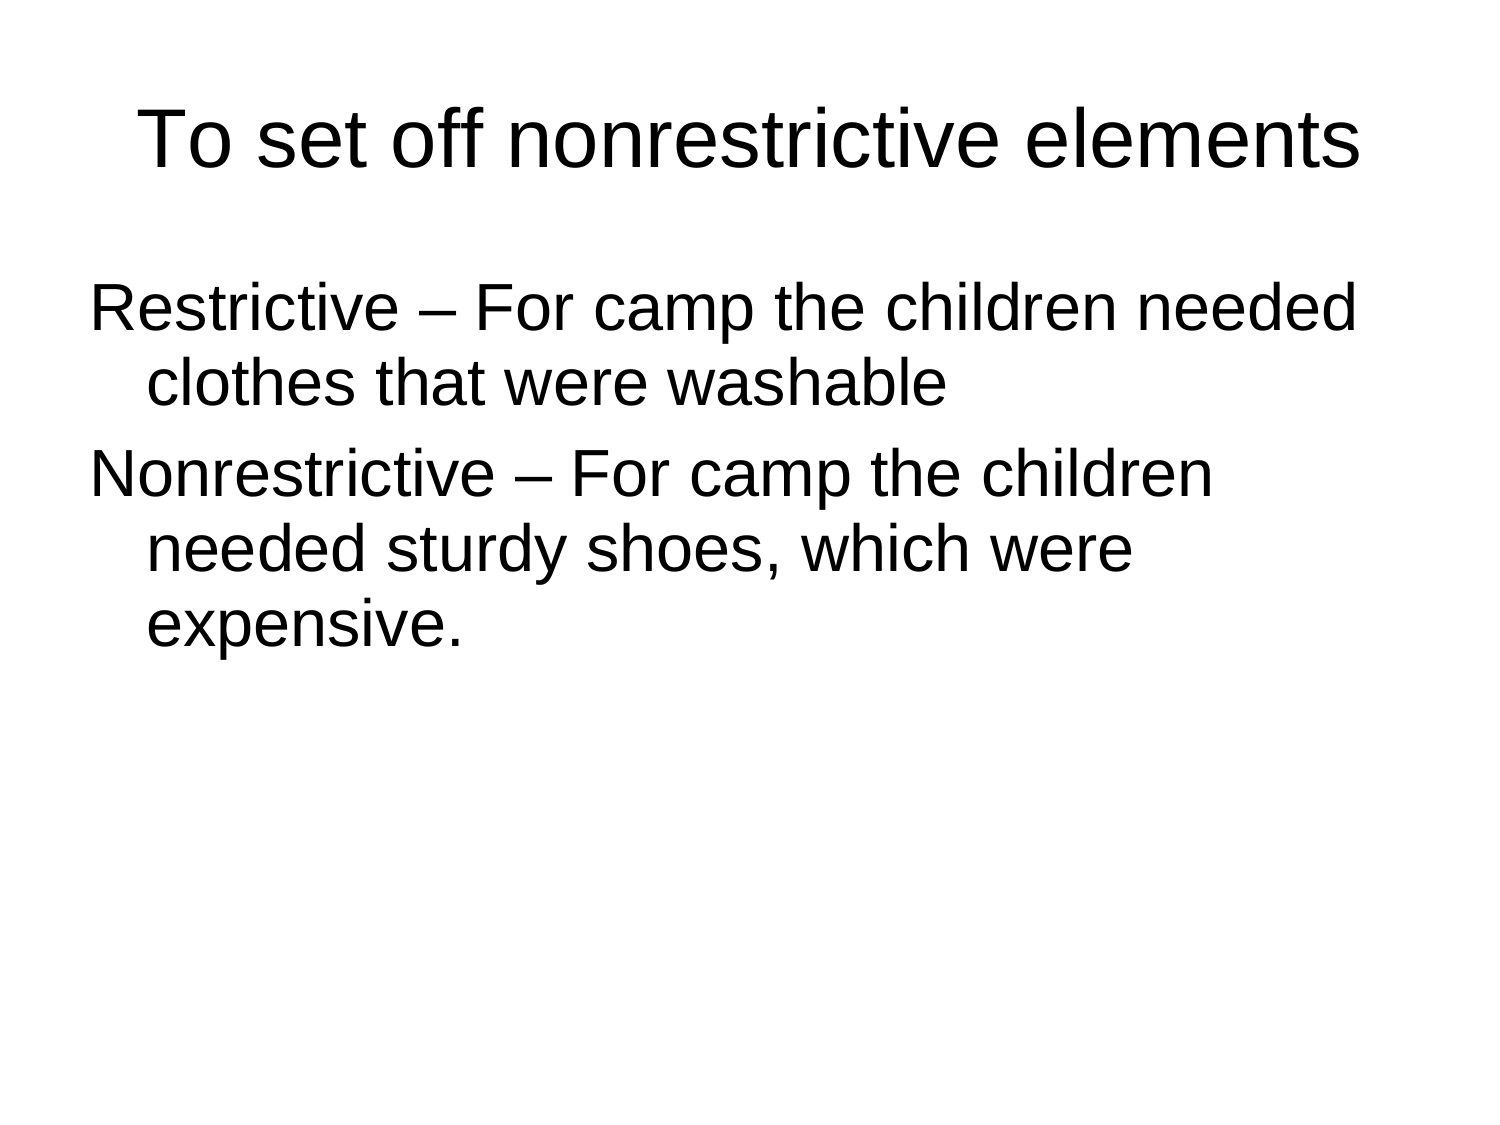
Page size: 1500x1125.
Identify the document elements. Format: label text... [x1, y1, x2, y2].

title To set off nonrestrictive elements [75, 45, 1426, 233]
list Restrictive – For camp the children needed clothes that were washable Nonrestrictive – For camp the children needed sturdy shoes, which were expensive. [75, 262, 1426, 1006]
